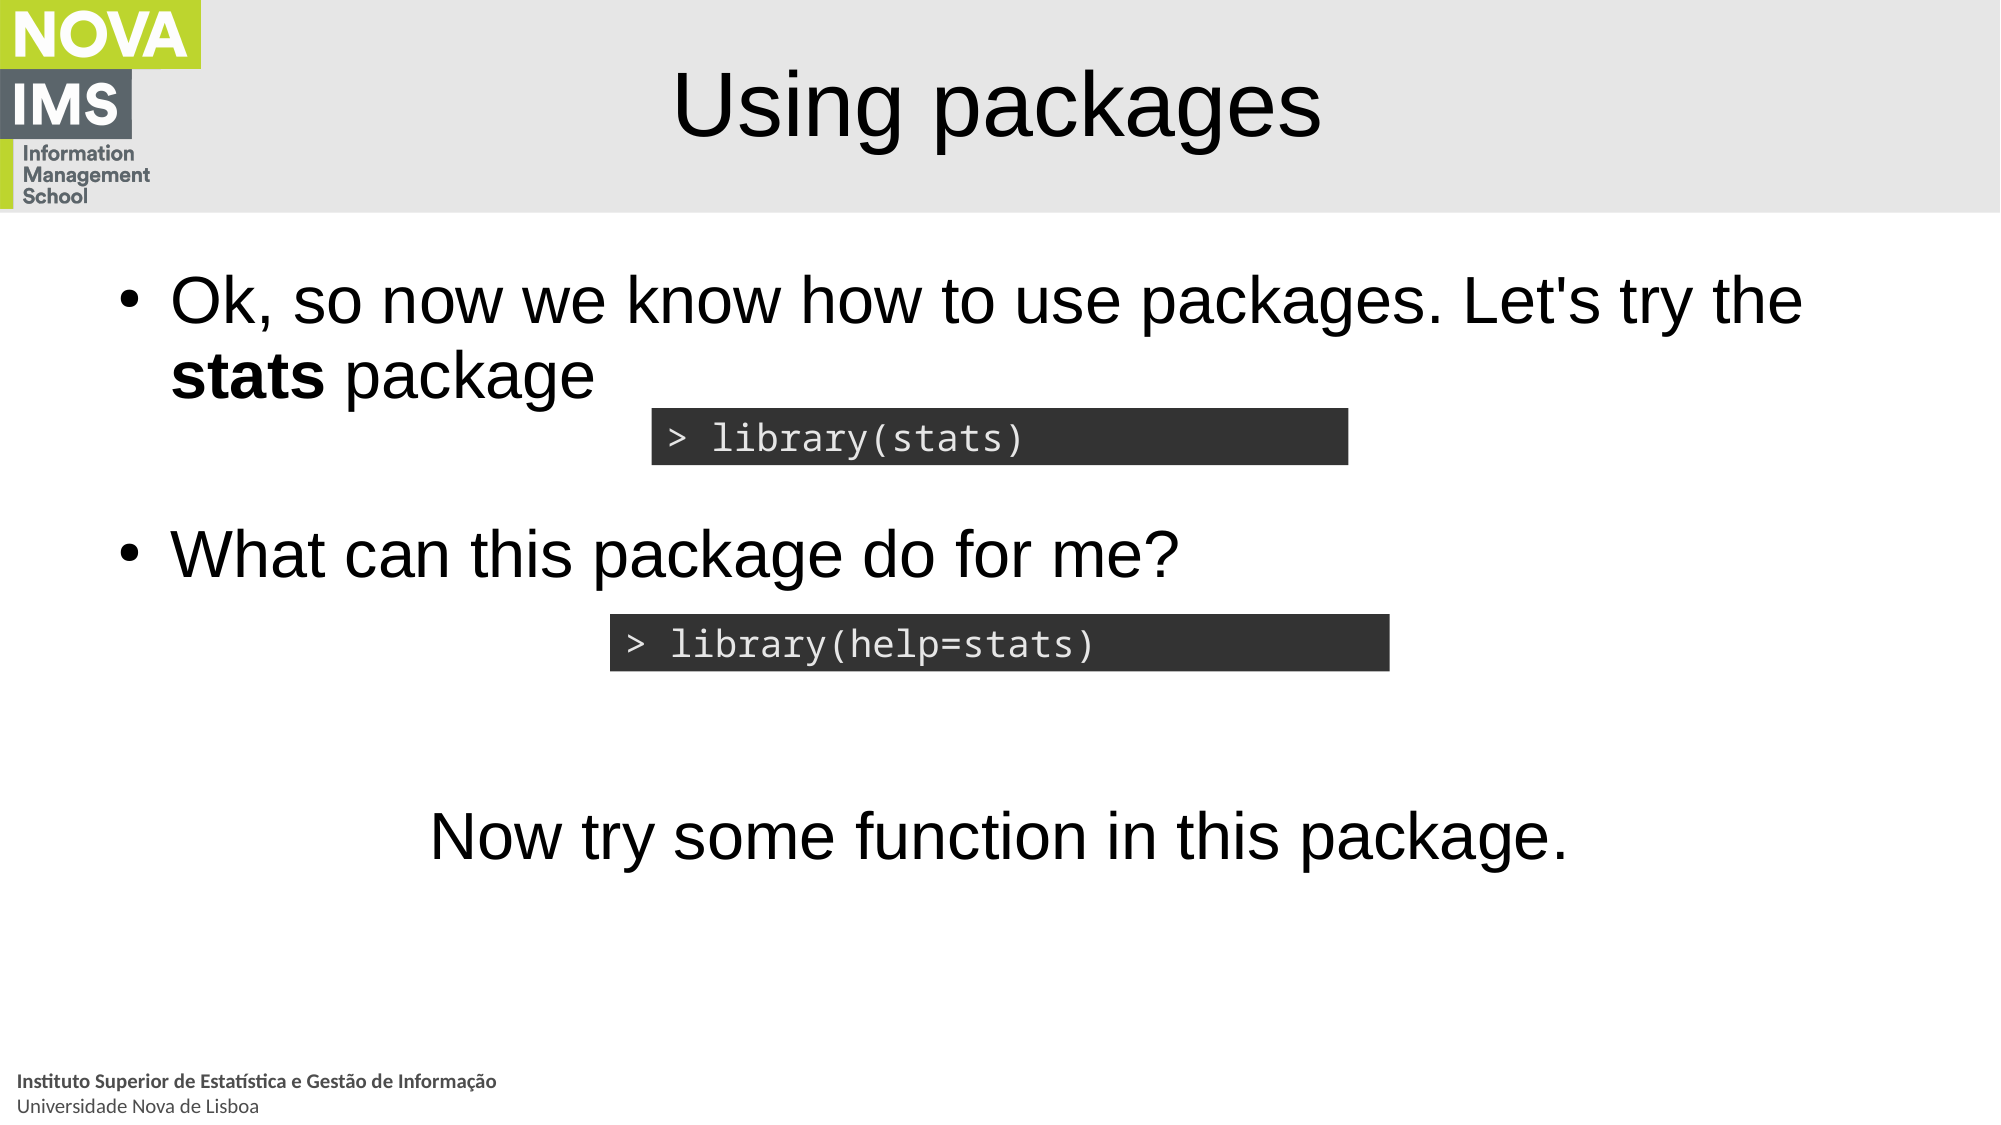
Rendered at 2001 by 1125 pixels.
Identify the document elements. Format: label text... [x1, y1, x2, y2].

text_box Now try some function in this package. [326, 791, 1674, 955]
title Using packages [94, 19, 1902, 189]
list Ok, so now we know how to use packages. Let's try the stats package What can this package do for me? [99, 263, 1900, 916]
text_box > library(stats) [651, 408, 1349, 466]
text_box > library(help=stats) [610, 614, 1390, 672]
picture [0, 0, 201, 209]
